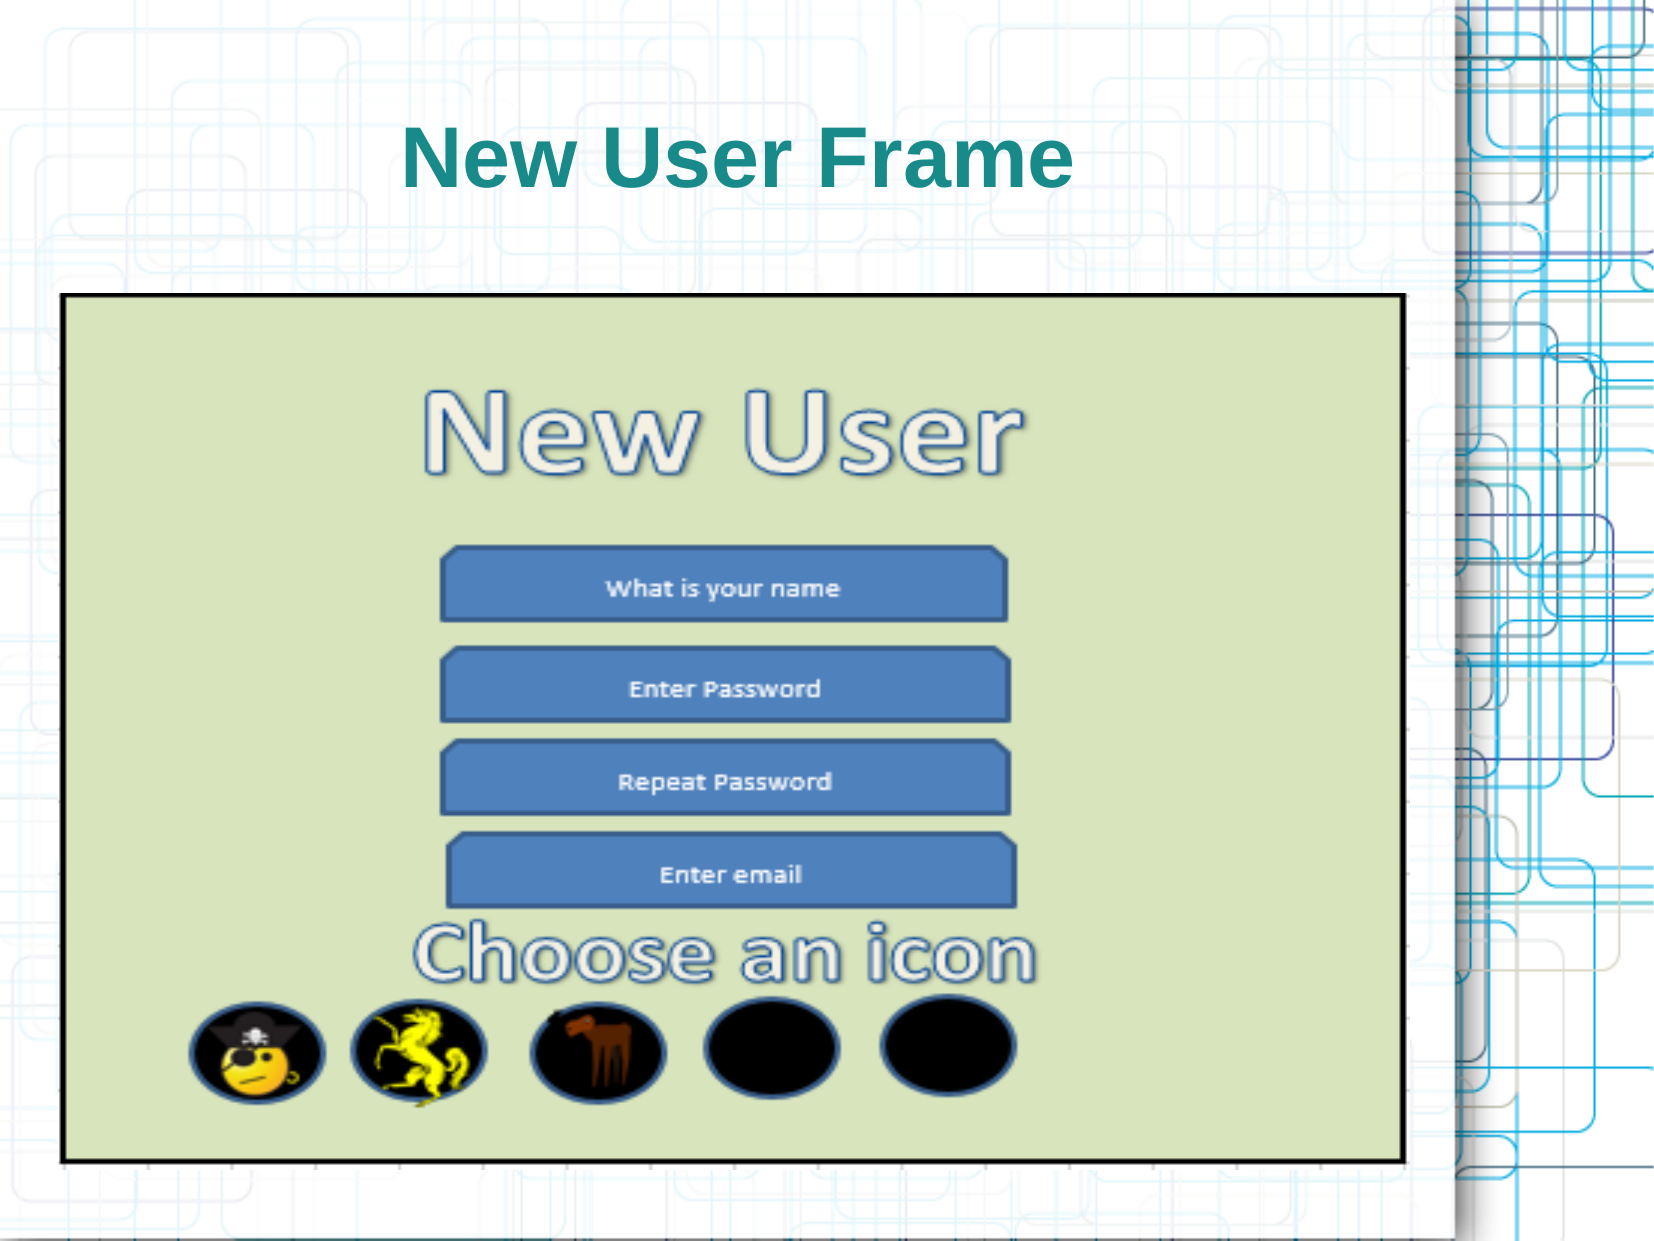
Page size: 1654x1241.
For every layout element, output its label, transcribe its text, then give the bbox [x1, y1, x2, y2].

title New User Frame [59, 49, 1418, 257]
picture [58, 293, 1411, 1171]
